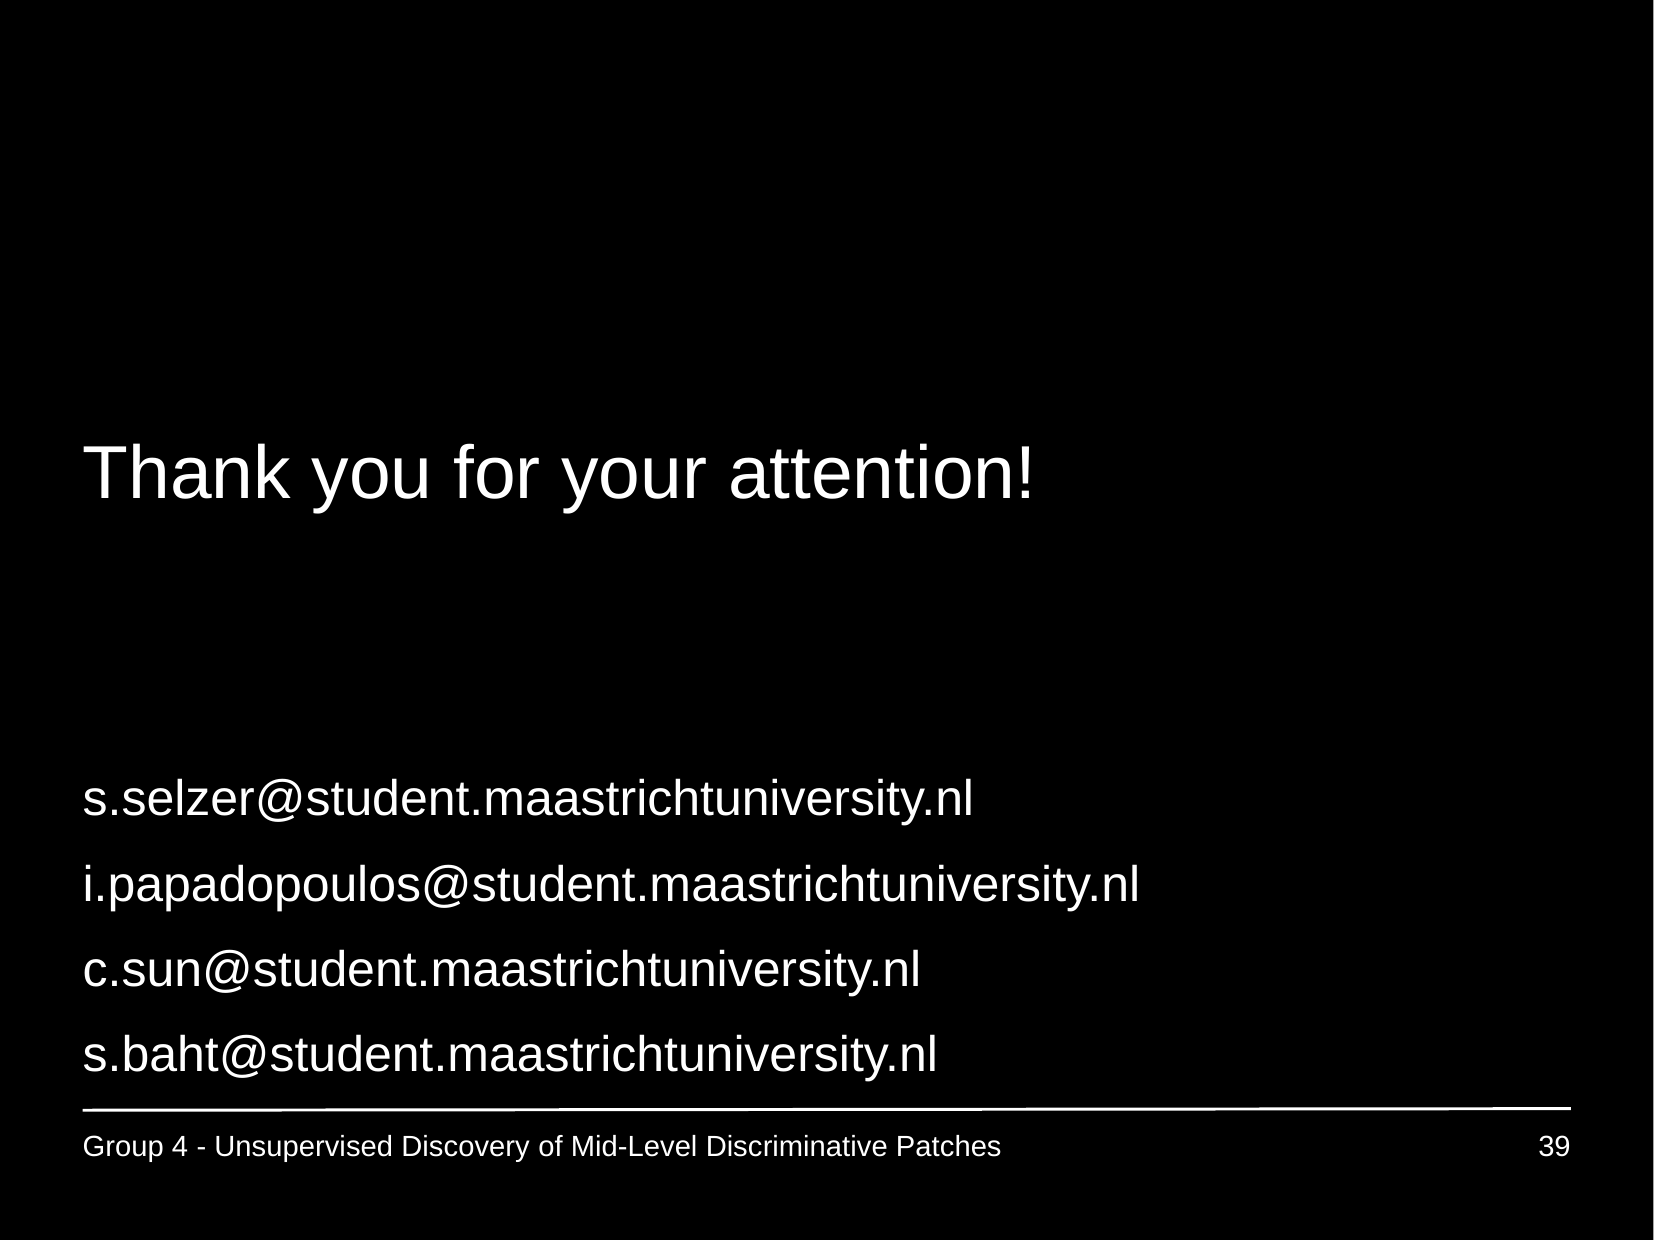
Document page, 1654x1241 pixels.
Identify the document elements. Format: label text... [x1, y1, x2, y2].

list Thank you for your attention! s.selzer@student.maastrichtuniversity.nl i.papadopoulos@student.maastrichtuniversity.nl c.sun@student.maastrichtuniversity.nl s.baht@student.maastrichtuniversity.nl [82, 203, 1571, 1196]
